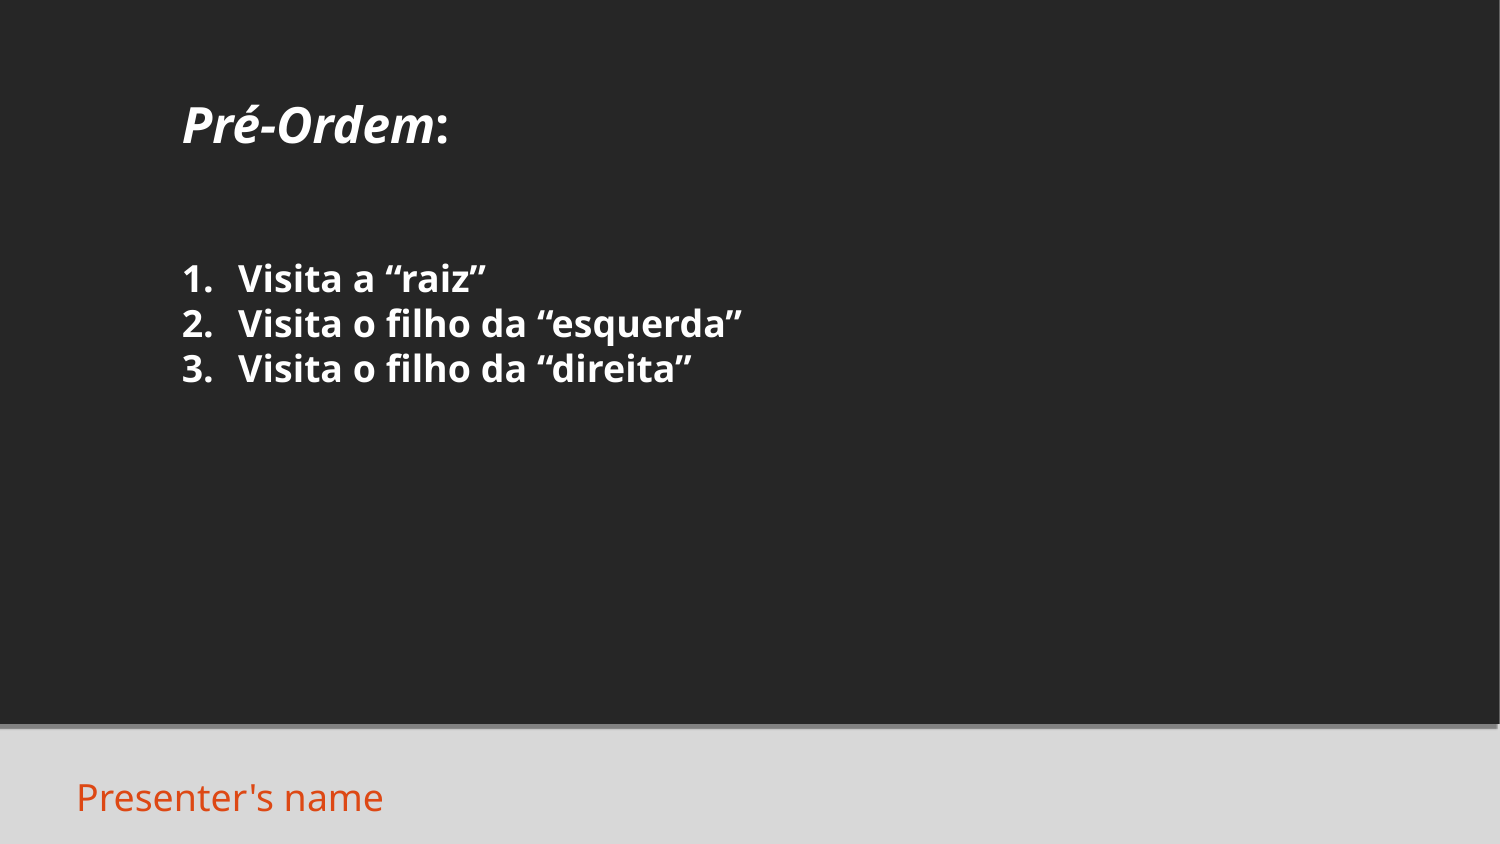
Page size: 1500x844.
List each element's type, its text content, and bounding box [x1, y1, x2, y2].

text_box Pré-Ordem: [167, 70, 718, 177]
text_box [0, 0, 1500, 724]
text_box Visita a “raiz” Visita o filho da “esquerda” Visita o filho da “direita” [167, 247, 1287, 598]
